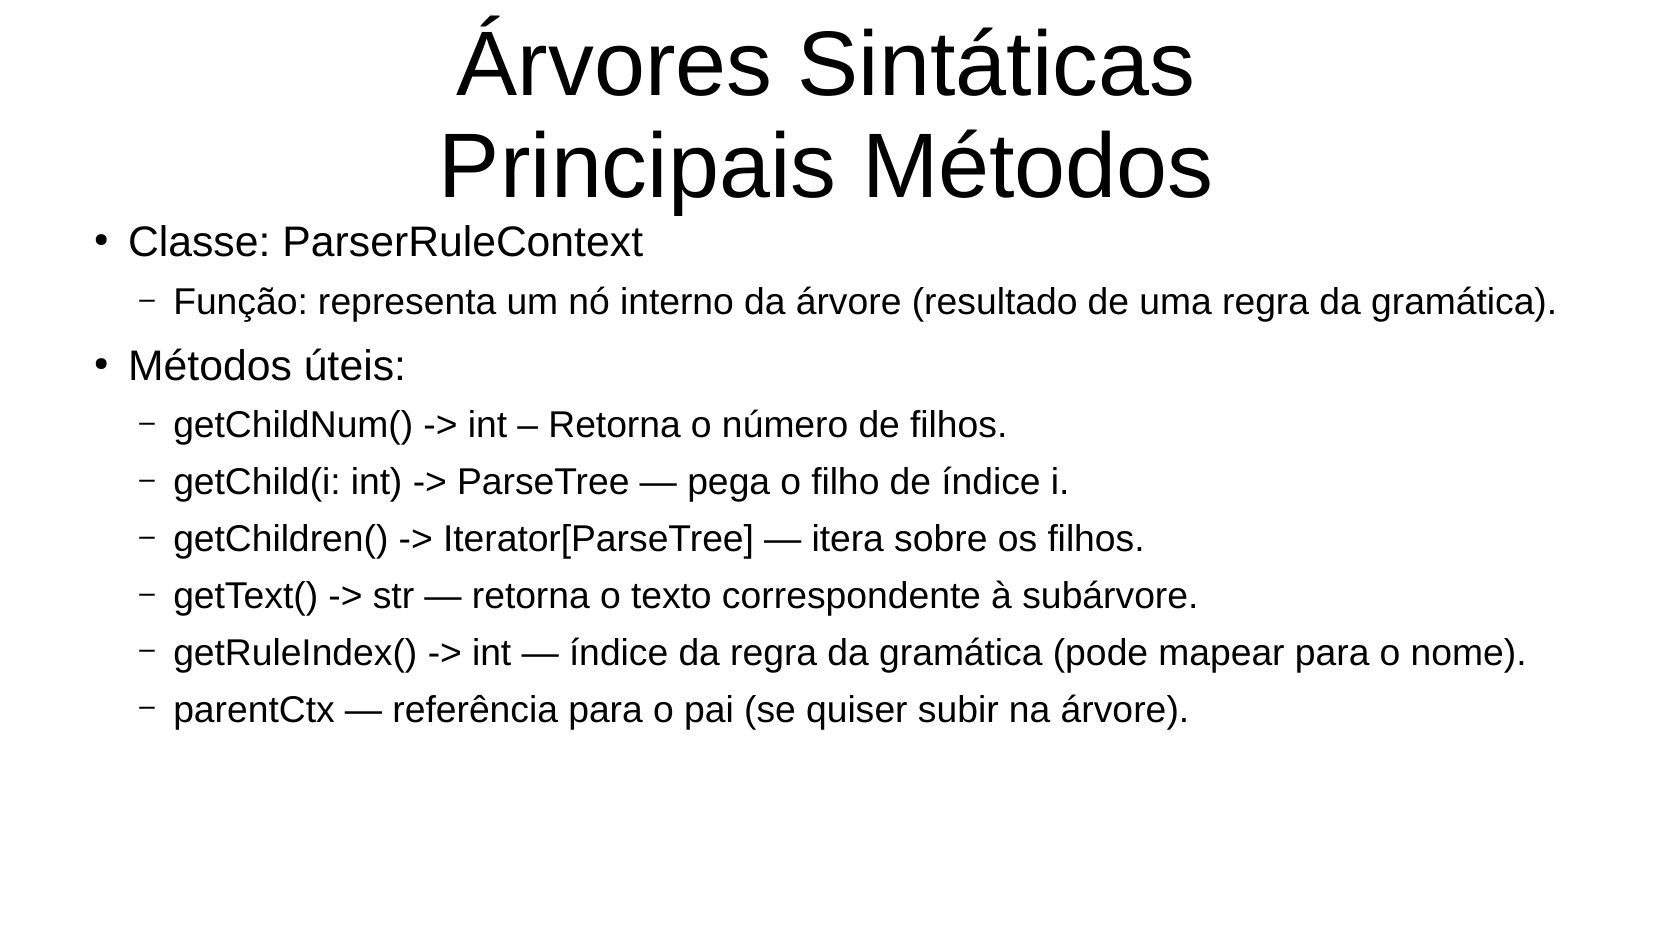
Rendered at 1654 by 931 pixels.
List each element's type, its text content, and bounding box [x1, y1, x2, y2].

list Classe: ParserRuleContext Função: representa um nó interno da árvore (resultado de uma regra da gramática). Métodos úteis: getChildNum() -> int – Retorna o número de filhos. getChild(i: int) -> ParseTree — pega o filho de índice i. getChildren() -> Iterator[ParseTree] — itera sobre os filhos. getText() -> str — retorna o texto correspondente à subárvore. getRuleIndex() -> int — índice da regra da gramática (pode mapear para o nome). parentCtx — referência para o pai (se quiser subir na árvore). [82, 217, 1571, 758]
title Árvores Sintáticas Principais Métodos [82, 12, 1571, 217]
